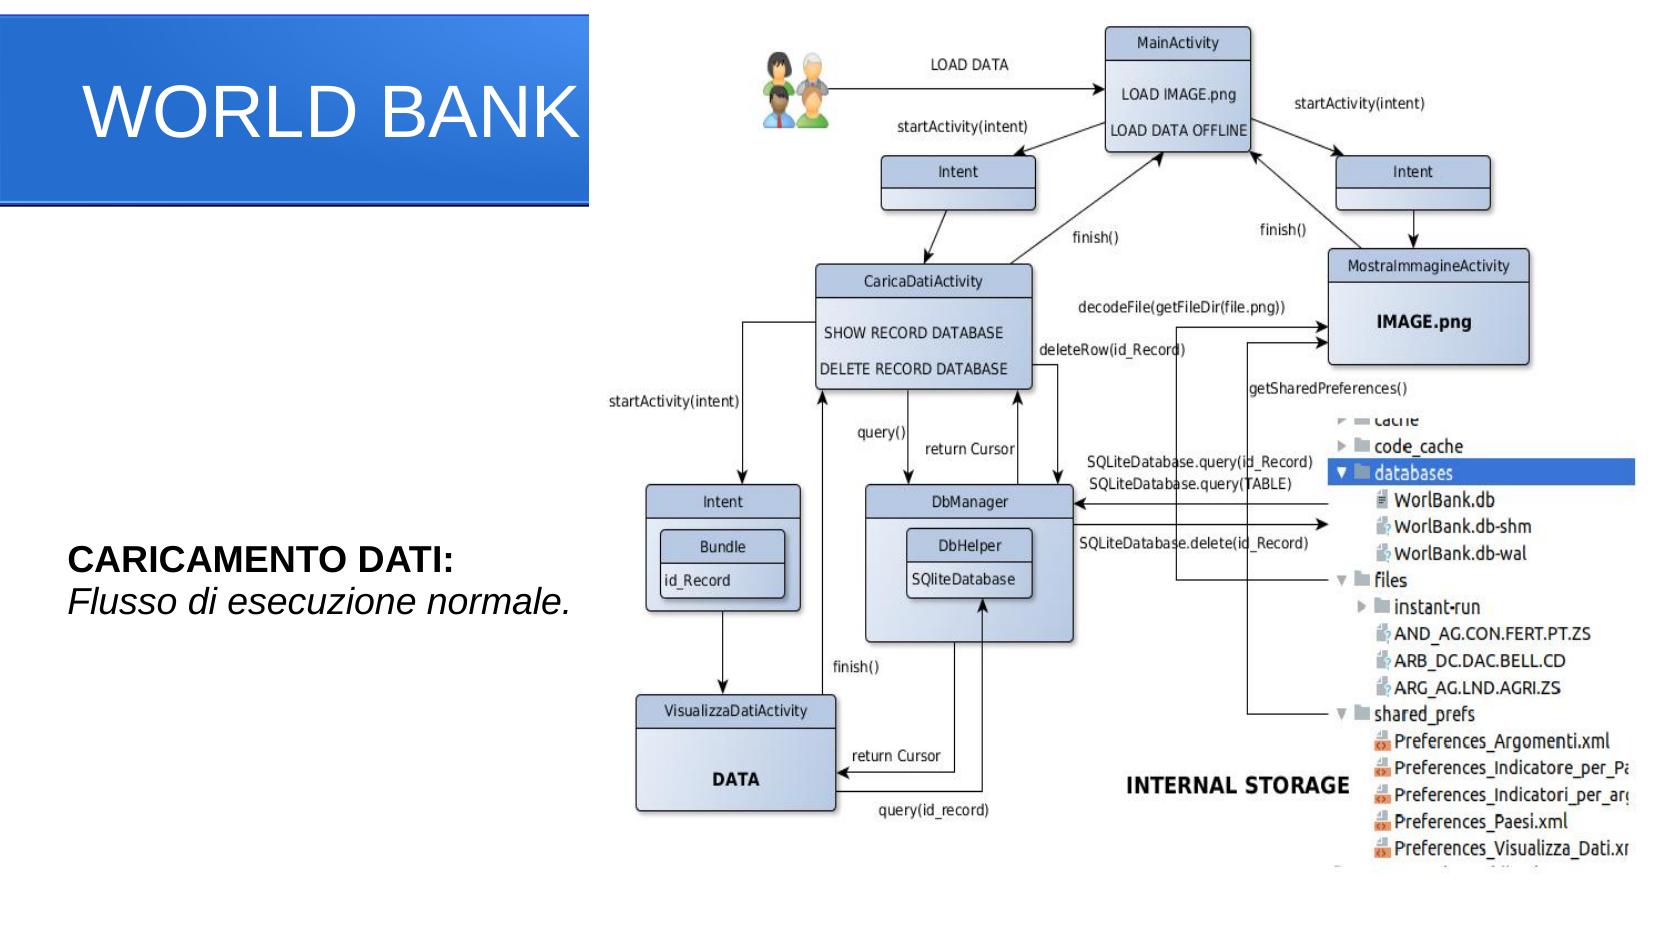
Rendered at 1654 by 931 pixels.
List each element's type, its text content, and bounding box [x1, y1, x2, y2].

text_box CARICAMENTO DATI: Flusso di esecuzione normale. [52, 531, 589, 831]
title WORLD BANK [82, 35, 589, 189]
picture [589, 7, 1654, 898]
